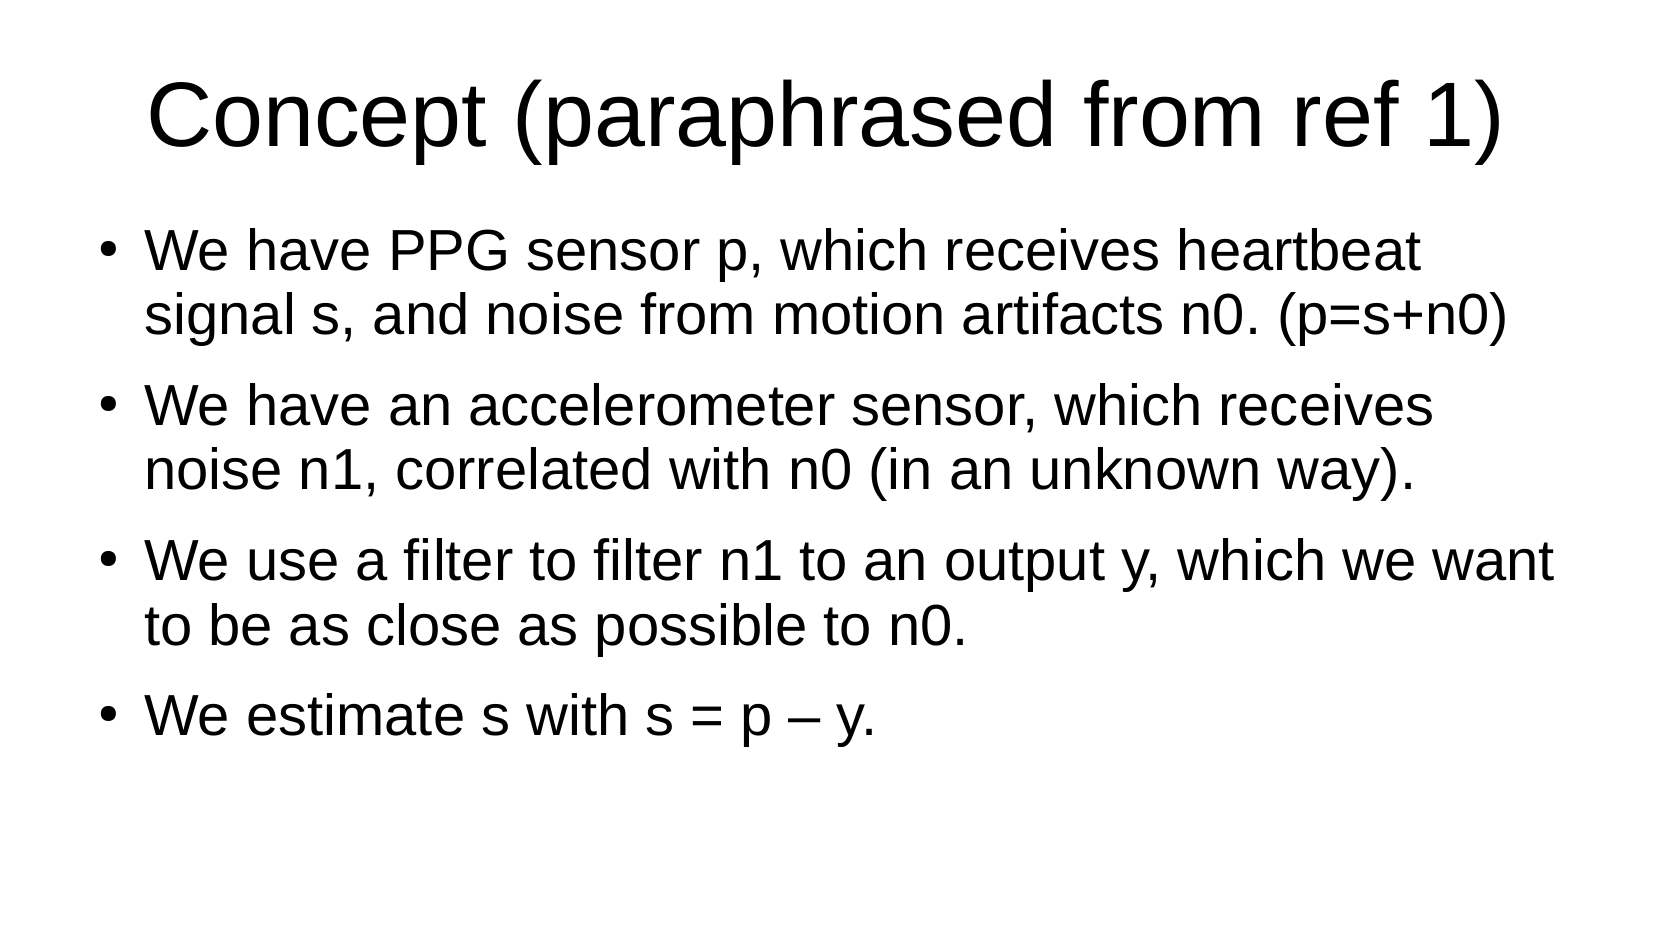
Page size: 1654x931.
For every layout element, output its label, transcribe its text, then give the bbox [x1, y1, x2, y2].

list We have PPG sensor p, which receives heartbeat signal s, and noise from motion artifacts n0. (p=s+n0) We have an accelerometer sensor, which receives noise n1, correlated with n0 (in an unknown way). We use a filter to filter n1 to an output y, which we want to be as close as possible to n0. We estimate s with s = p – y. [82, 217, 1571, 758]
title Concept (paraphrased from ref 1) [82, 37, 1571, 193]
